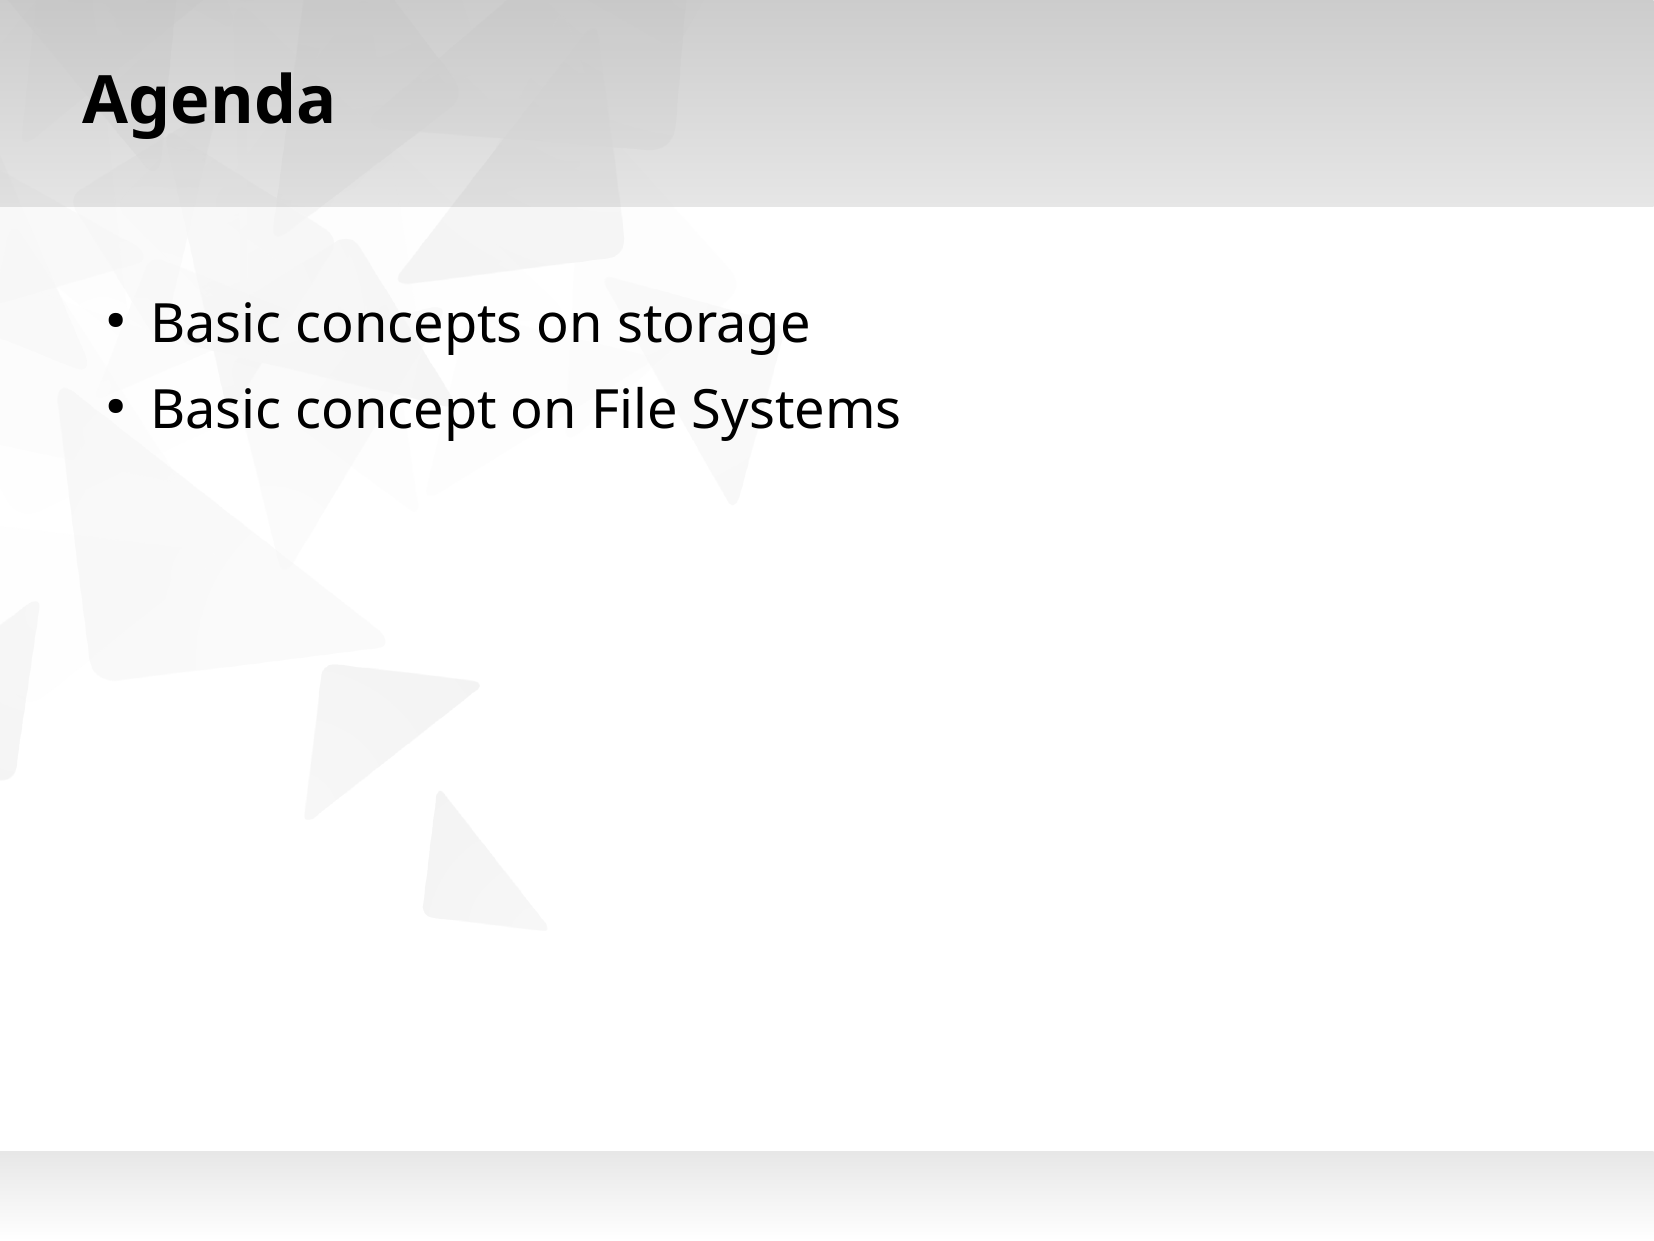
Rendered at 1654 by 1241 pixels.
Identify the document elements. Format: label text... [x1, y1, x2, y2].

list Basic concepts on storage Basic concept on File Systems [106, 284, 1642, 1004]
picture [0, 0, 783, 931]
title Agenda [82, 23, 1619, 172]
